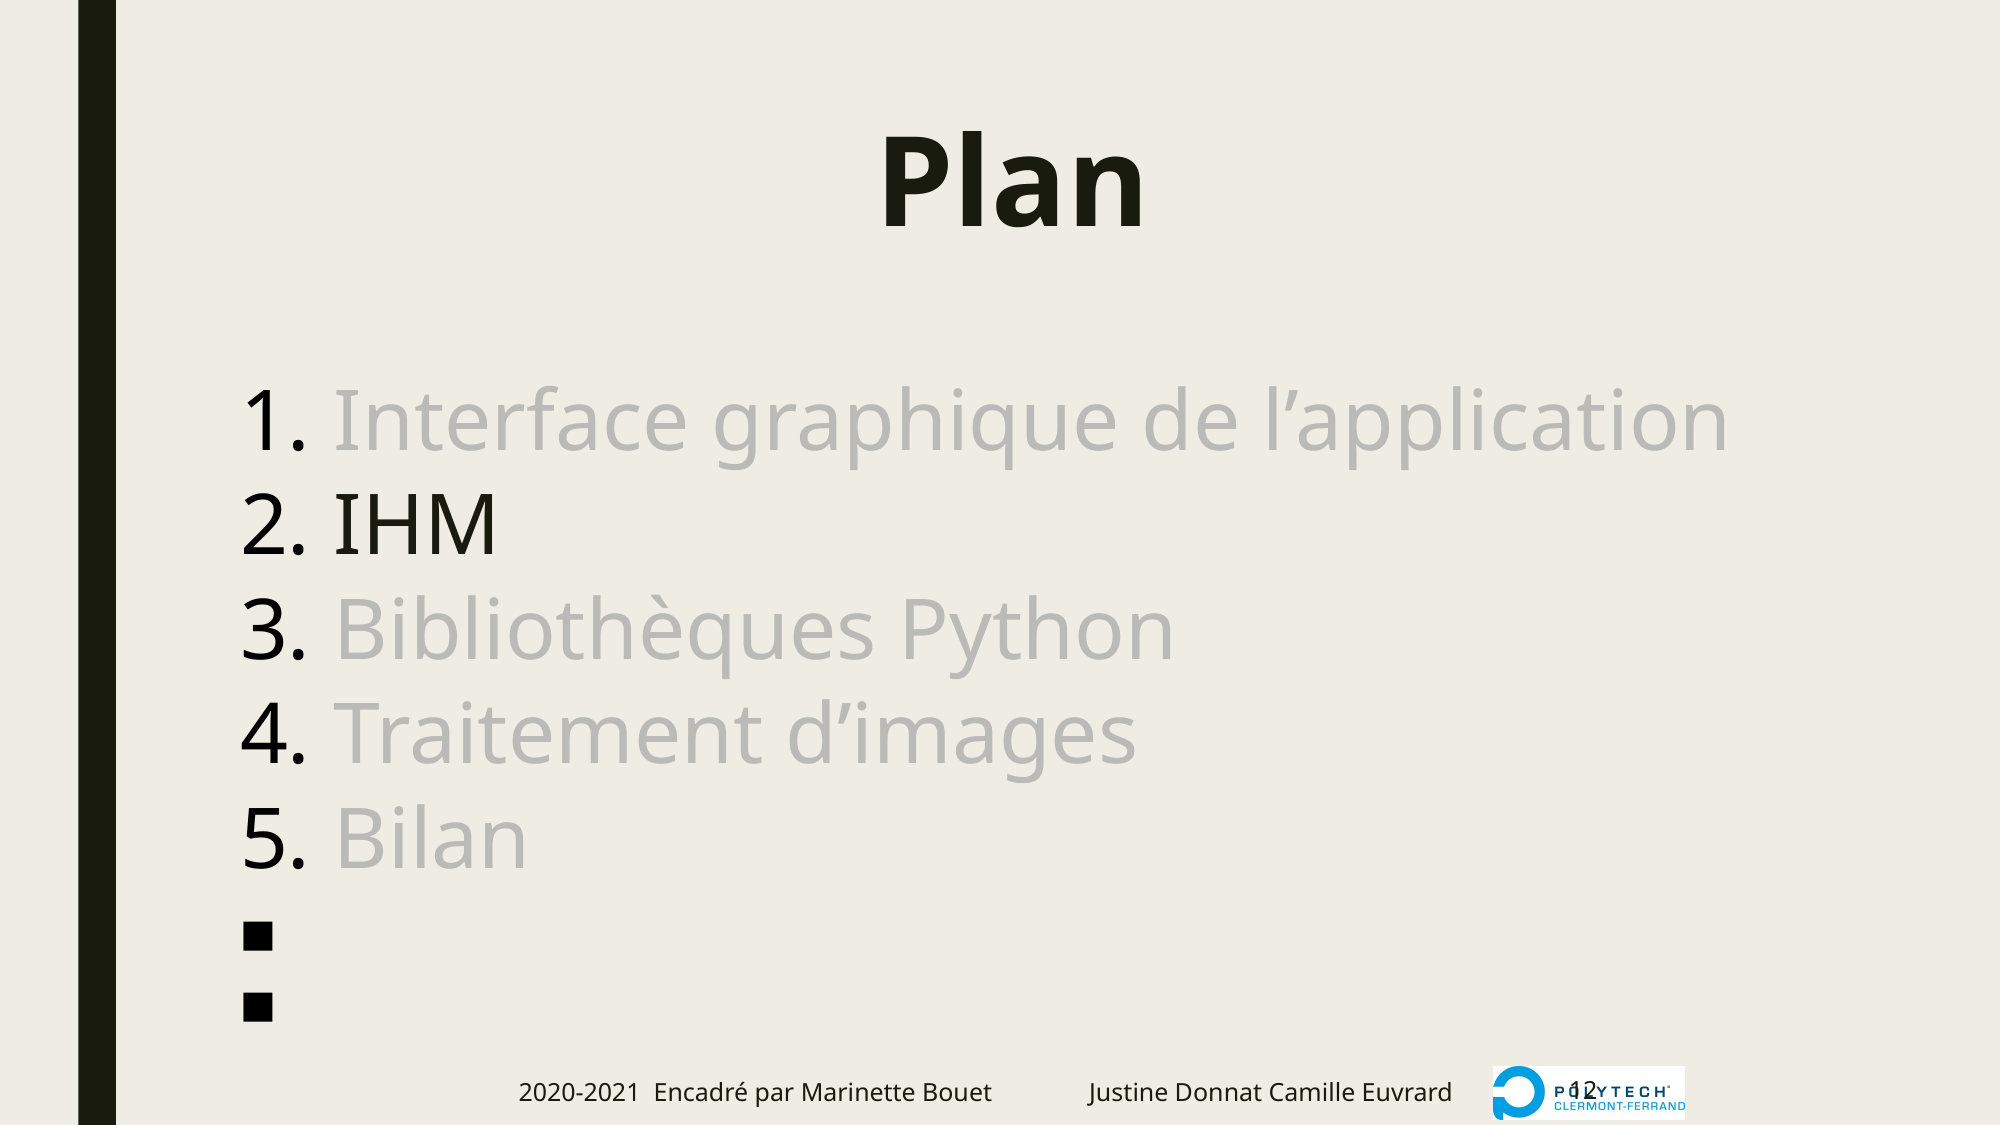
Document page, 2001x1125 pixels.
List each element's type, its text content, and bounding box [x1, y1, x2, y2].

text_box [1553, 1058, 1816, 1125]
text_box 2020-2021 Encadré par Marinette Bouet Justine Donnat Camille Euvrard [474, 1058, 1506, 1125]
title Plan [225, 112, 1801, 251]
list Interface graphique de l’application IHM Bibliothèques Python Traitement d’images Bilan [225, 375, 1801, 963]
